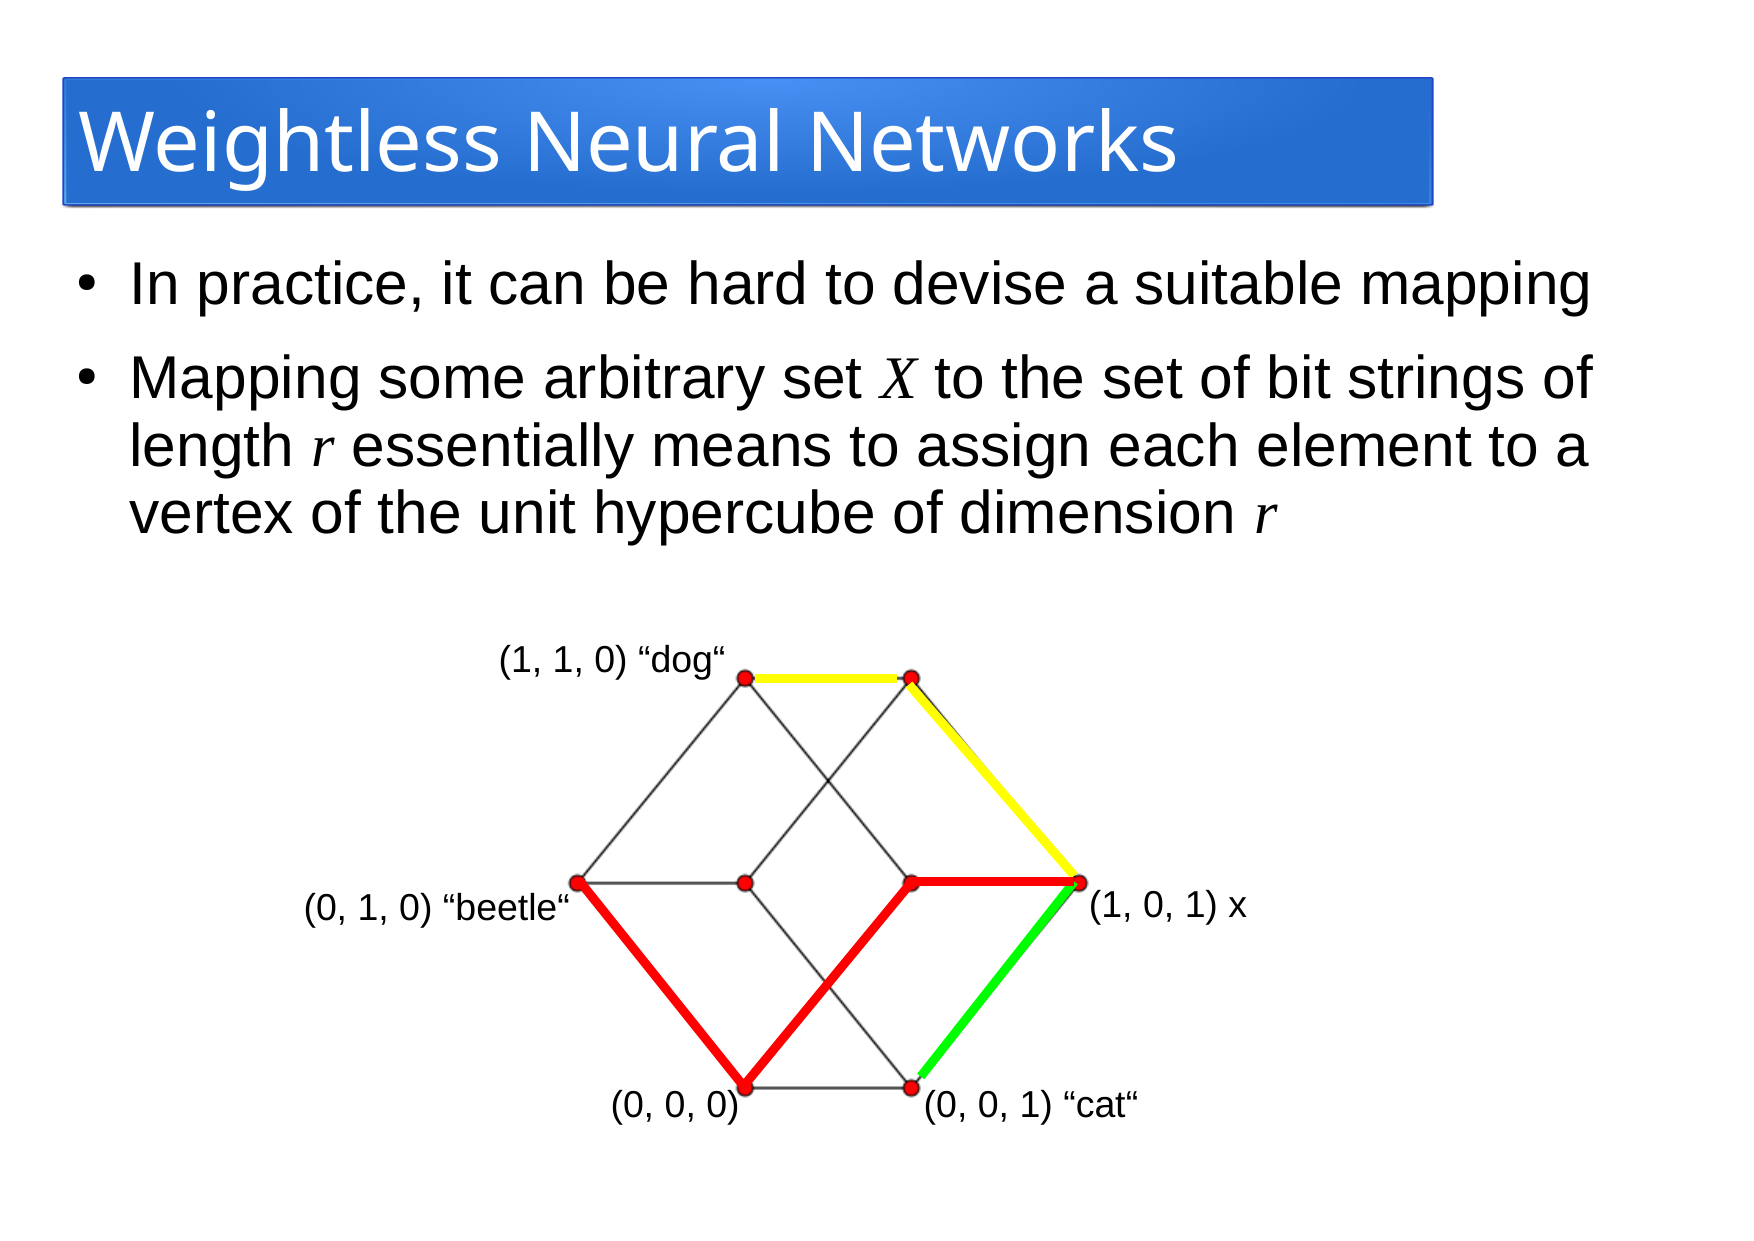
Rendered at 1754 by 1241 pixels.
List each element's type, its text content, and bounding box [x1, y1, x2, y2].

picture [756, 886, 1095, 1104]
text_box (1, 0, 1) x [1074, 875, 1264, 933]
list In practice, it can be hard to devise a suitable mapping Mapping some arbitrary set X to the set of bit strings of length r essentially means to assign each element to a vertex of the unit hypercube of dimension r [58, 249, 1696, 555]
picture [562, 663, 1095, 1104]
picture [58, 77, 1439, 209]
text_box (0, 0, 0) [595, 1076, 756, 1134]
text_box (1, 1, 0) “dog“ [483, 631, 756, 689]
text_box (0, 1, 0) “beetle“ [288, 879, 562, 937]
title Weightless Neural Networks [78, 80, 1429, 198]
text_box (0, 0, 1) “cat“ [908, 1076, 1193, 1134]
